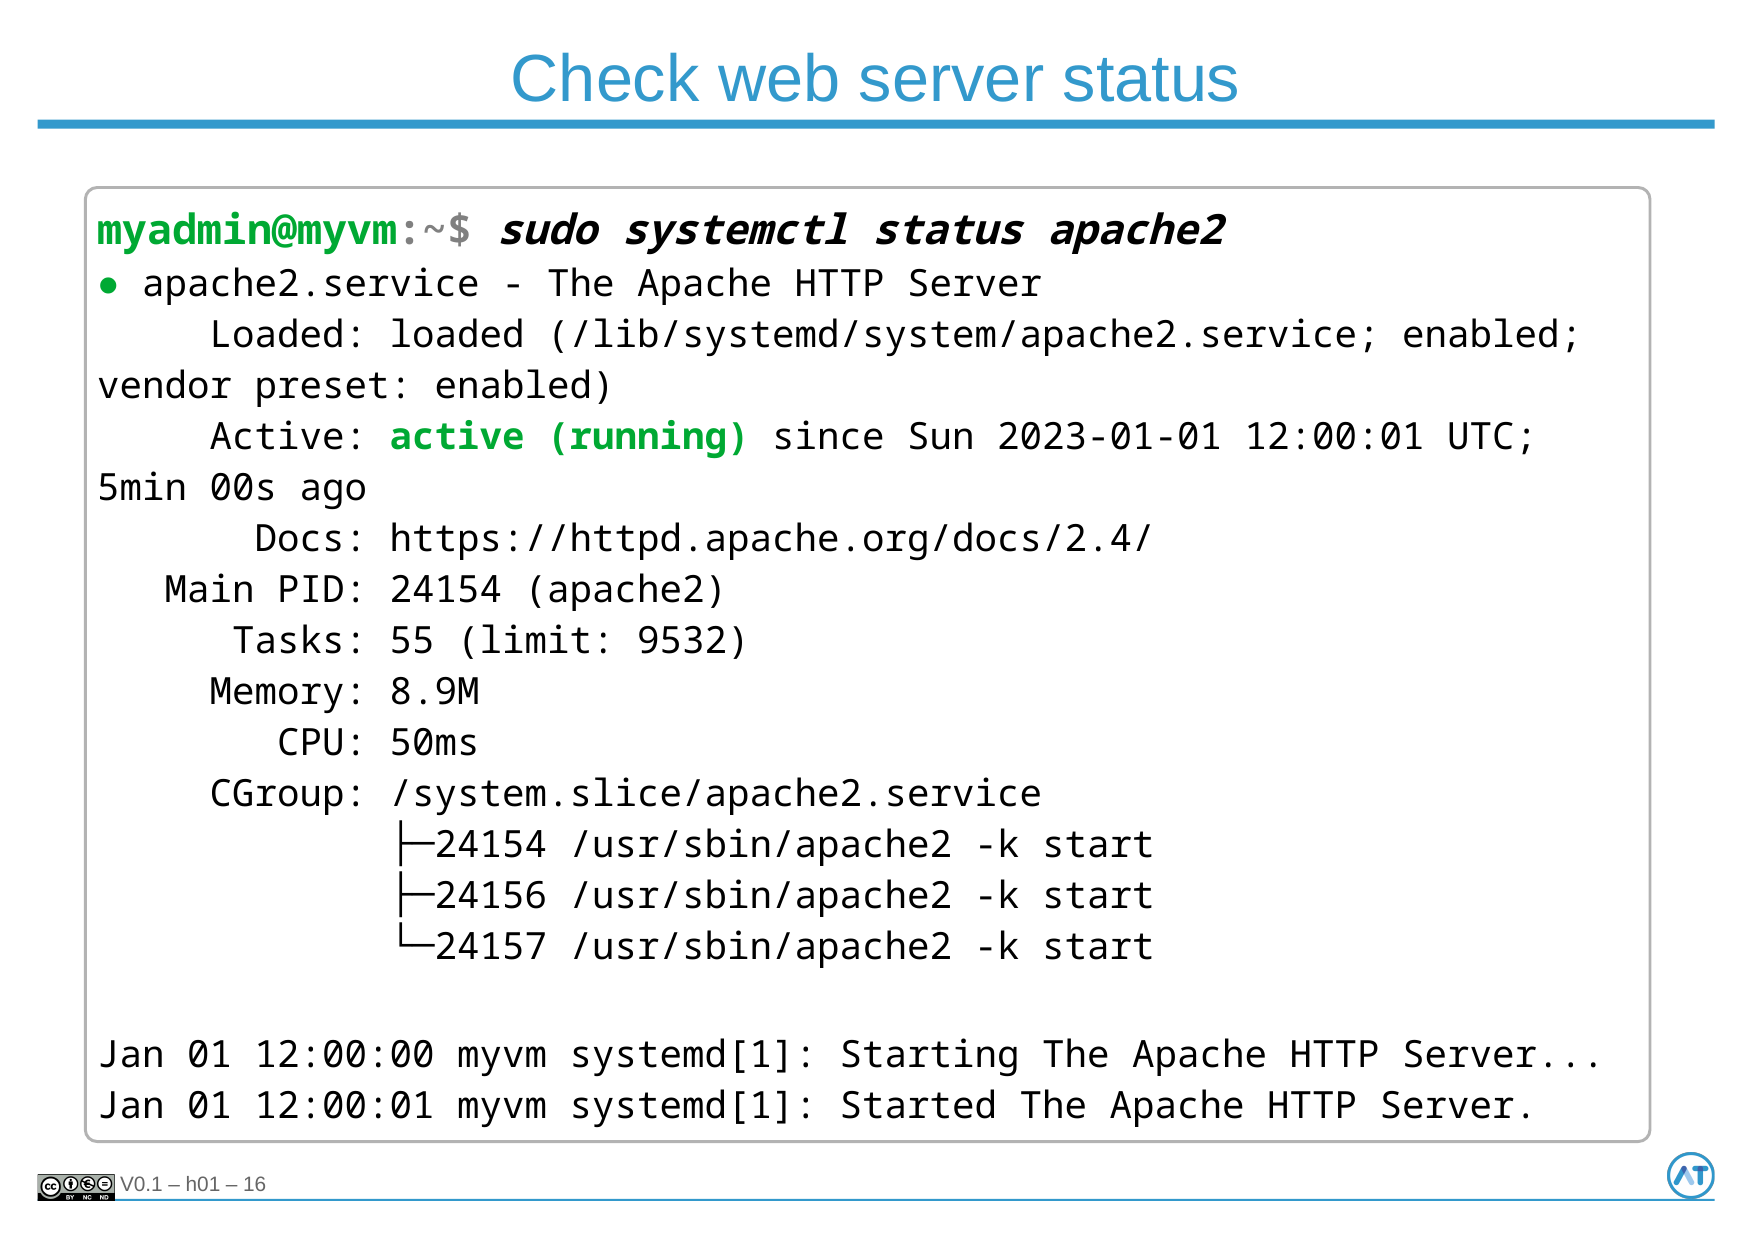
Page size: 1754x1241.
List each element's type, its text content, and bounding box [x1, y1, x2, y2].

picture [37, 1174, 115, 1201]
title Check web server status [37, 37, 1715, 120]
picture [1667, 1152, 1715, 1199]
text_box myadmin@myvm:~$ sudo systemctl status apache2 ● apache2.service - The Apache HTTP Server Loaded: loaded (/lib/systemd/system/apache2.service; enabled; vendor preset: enabled) Active: active (running) since Sun 2023-01-01 12:00:01 UTC; 5min 00s ago Docs: https://httpd.apache.org/docs/2.4/ Main PID: 24154 (apache2) Tasks: 55 (limit: 9532) Memory: 8.9M CPU: 50ms CGroup: /system.slice/apache2.service ├─24154 /usr/sbin/apache2 -k start ├─24156 /usr/sbin/apache2 -k start └─24157 /usr/sbin/apache2 -k start Jan 01 12:00:00 myvm systemd[1]: Starting The Apache HTTP Server... Jan 01 12:00:01 myvm systemd[1]: Started The Apache HTTP Server. [85, 187, 1651, 1142]
